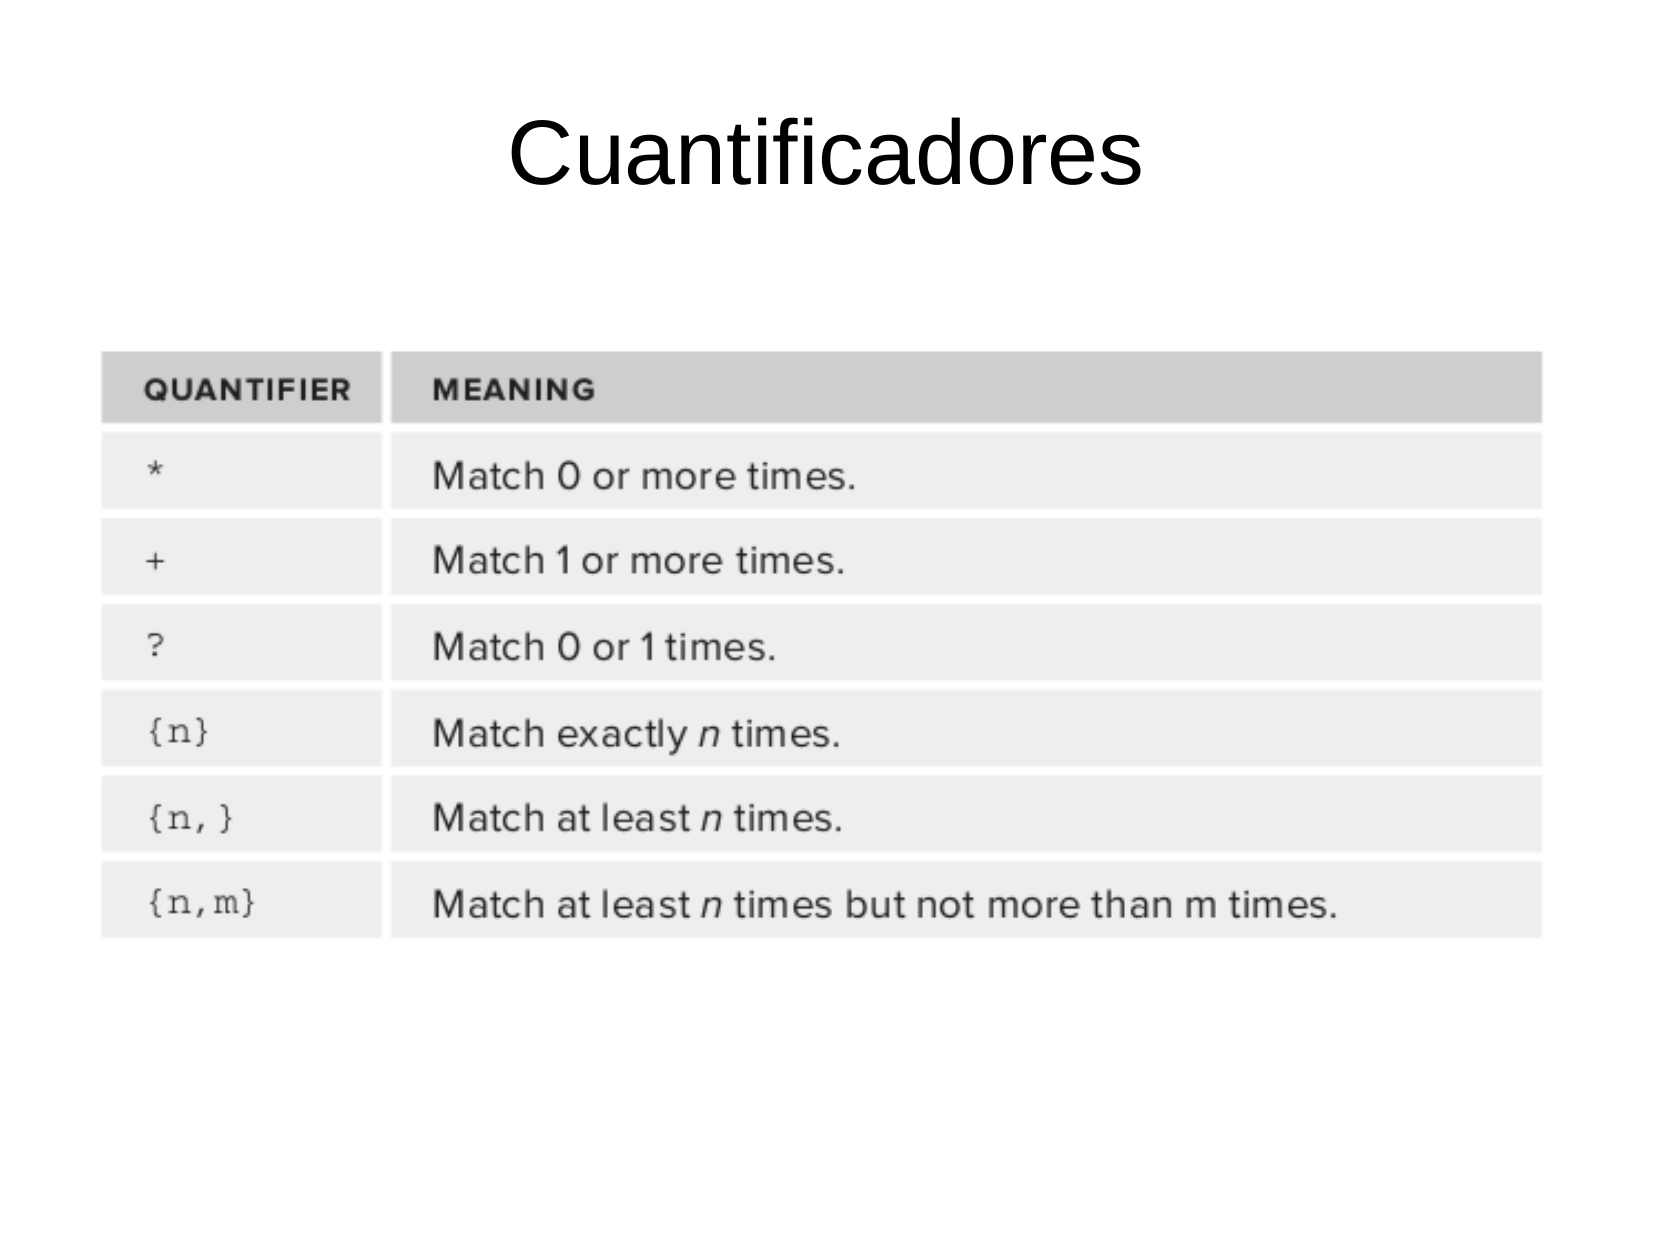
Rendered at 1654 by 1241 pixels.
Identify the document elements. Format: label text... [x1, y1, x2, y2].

picture [82, 332, 1571, 967]
title Cuantificadores [82, 49, 1571, 257]
